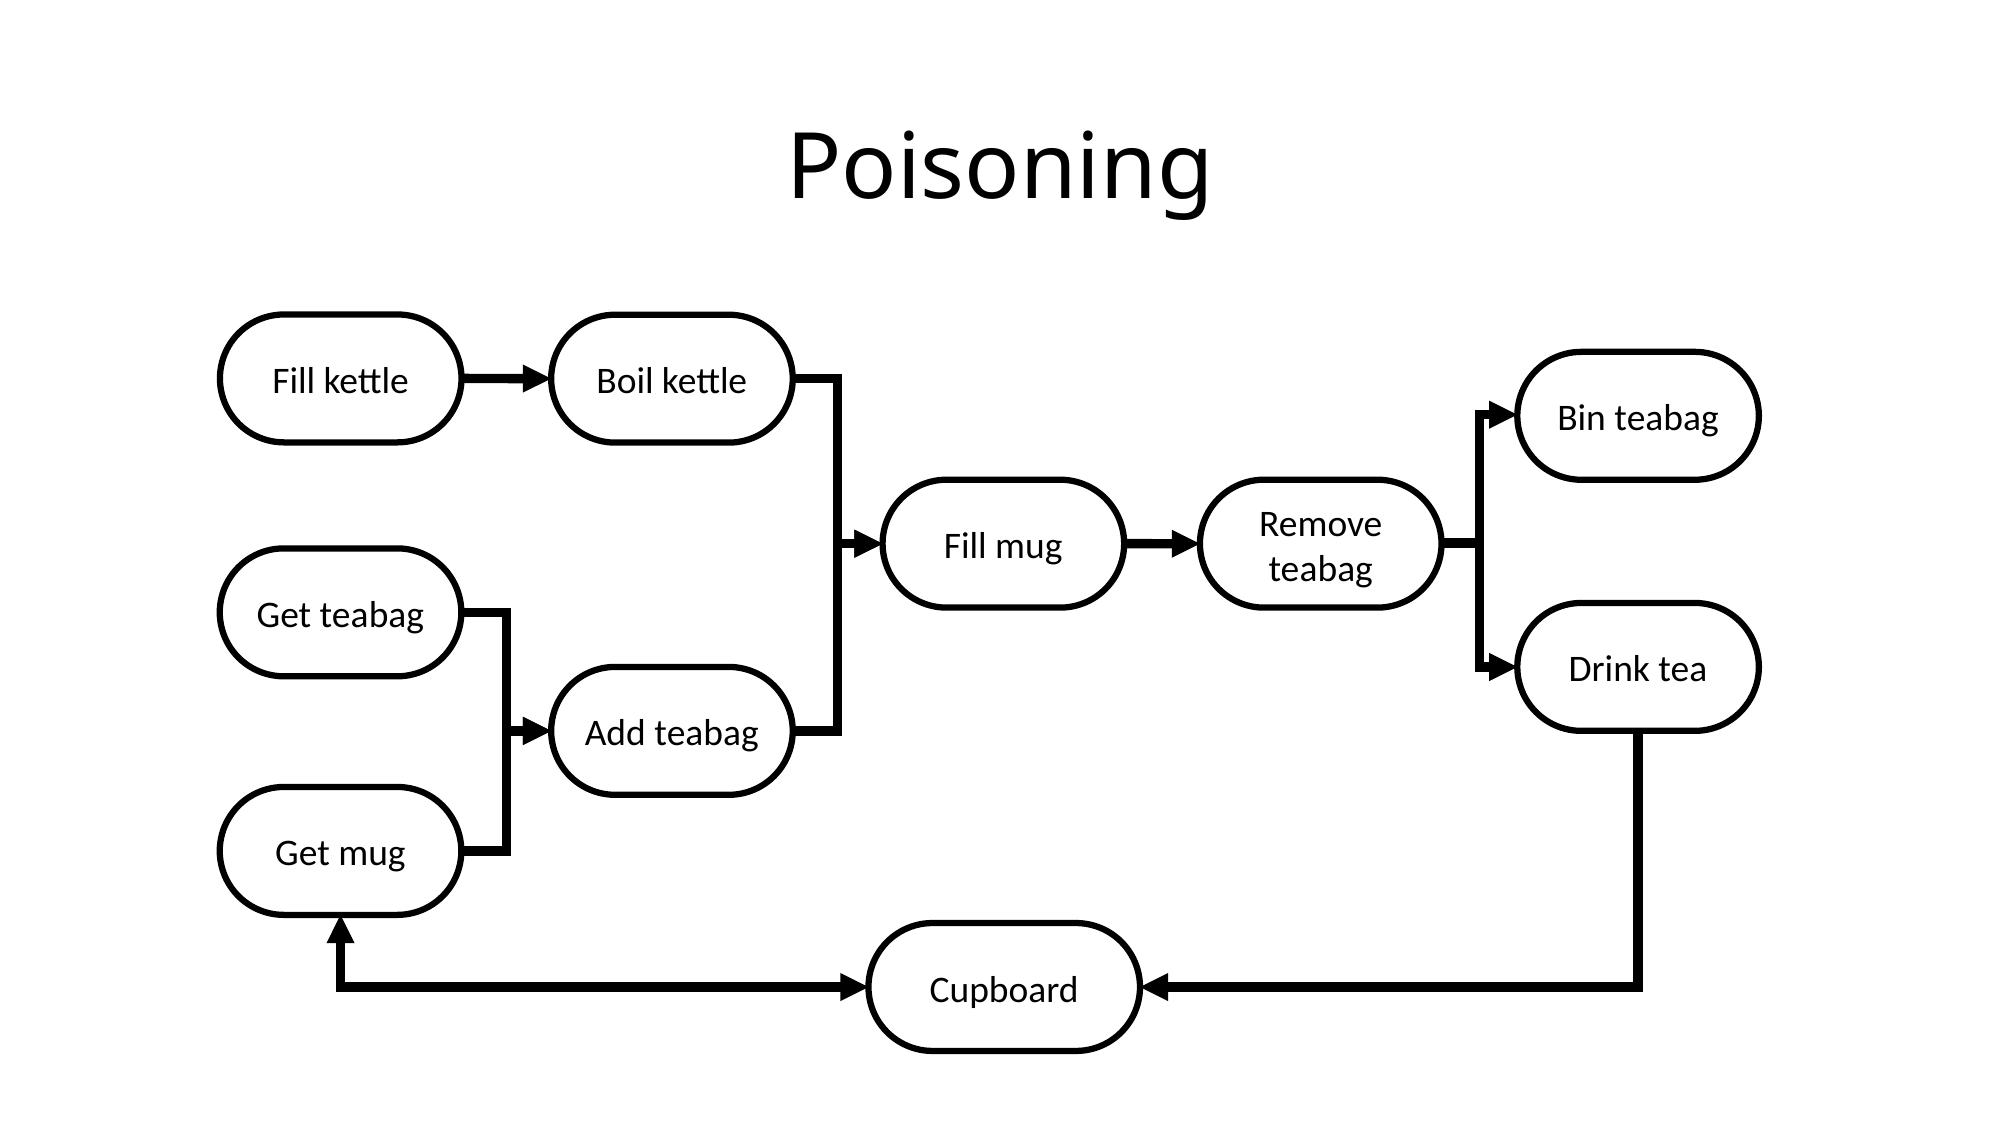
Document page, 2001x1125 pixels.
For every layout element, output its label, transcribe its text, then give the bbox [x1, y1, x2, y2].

text_box Cupboard [868, 923, 1141, 1051]
text_box Bin teabag [1517, 351, 1759, 480]
text_box Get teabag [219, 548, 462, 677]
text_box Remove teabag [1199, 479, 1442, 608]
text_box Get mug [219, 786, 462, 915]
text_box Fill kettle [219, 314, 462, 443]
text_box Drink tea [1517, 602, 1759, 731]
text_box Boil kettle [551, 314, 793, 443]
title Poisoning [137, 59, 1863, 278]
text_box Fill mug [882, 479, 1124, 608]
text_box Add teabag [551, 666, 793, 795]
